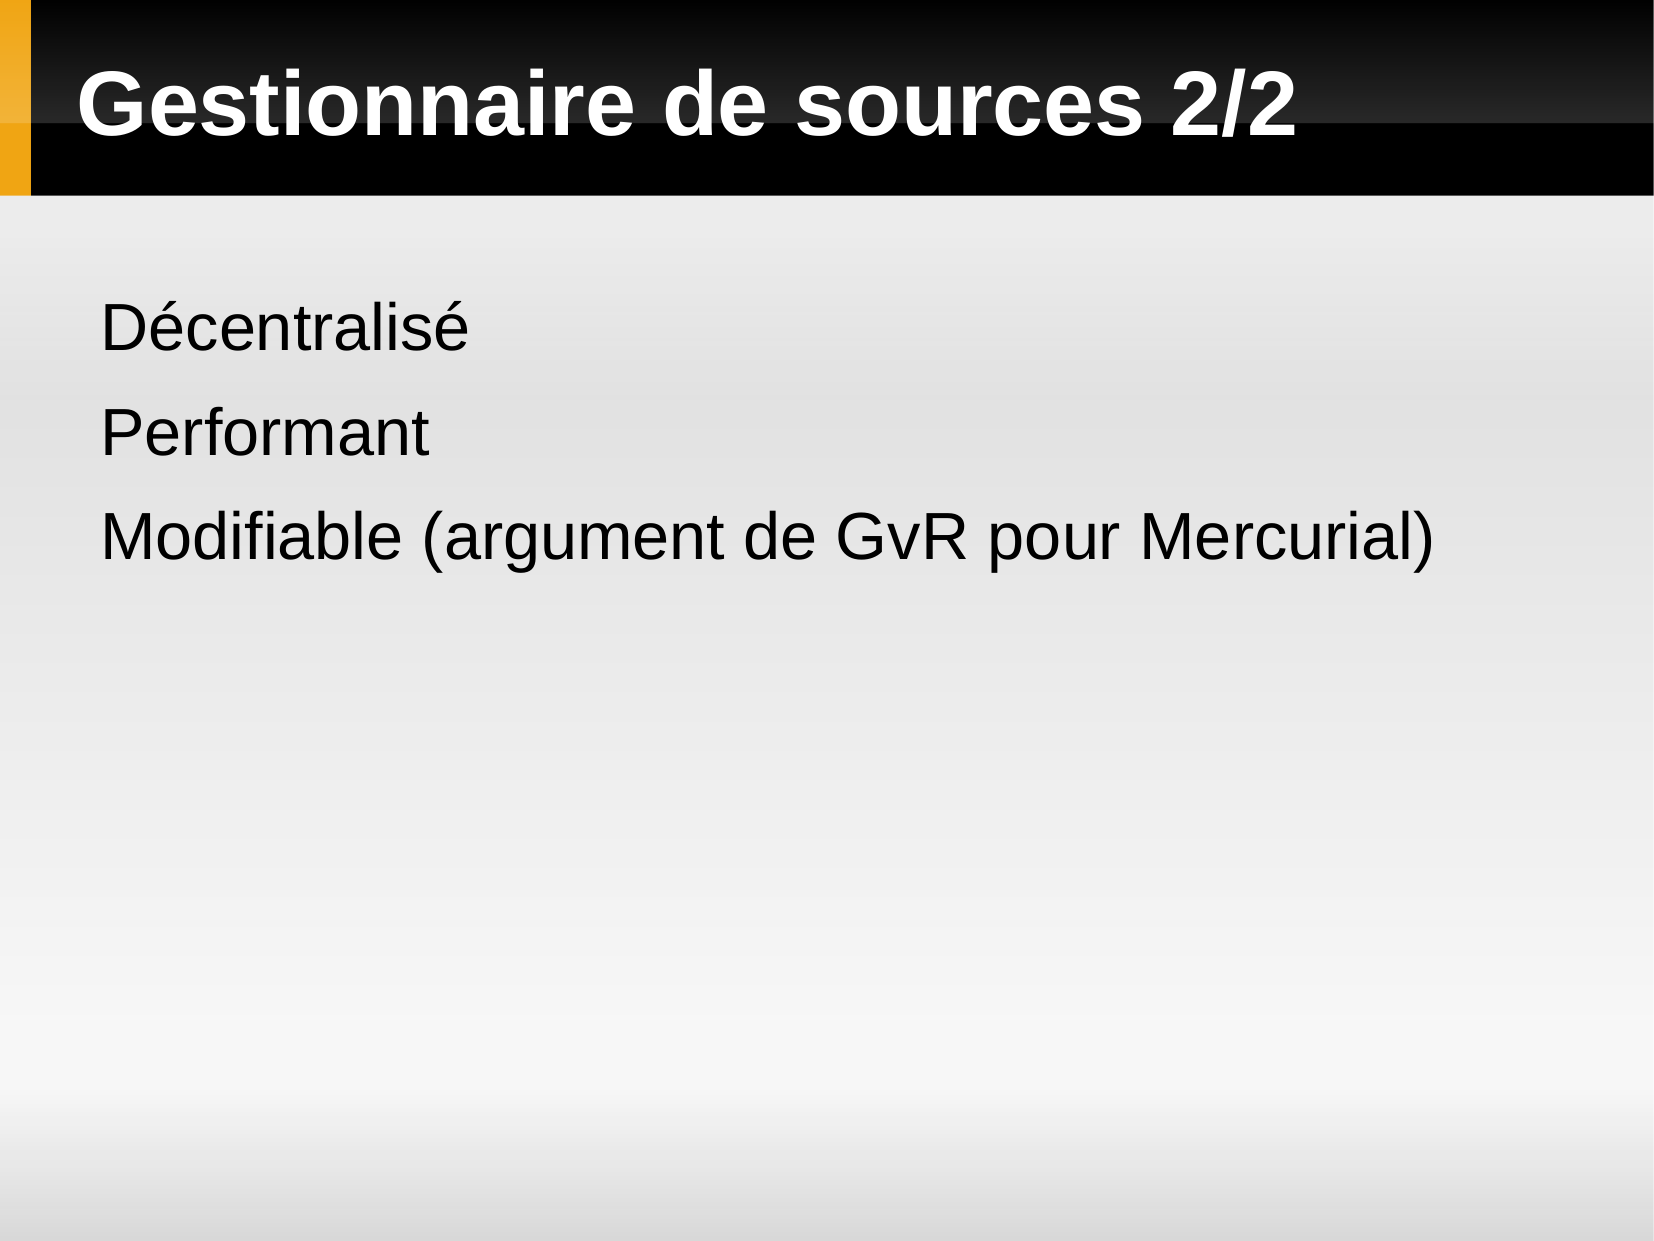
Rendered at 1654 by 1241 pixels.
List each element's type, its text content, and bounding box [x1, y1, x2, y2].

list Décentralisé Performant Modifiable (argument de GvR pour Mercurial) [82, 290, 1571, 1094]
picture [0, 0, 1654, 1241]
title Gestionnaire de sources 2/2 [76, 7, 1565, 200]
